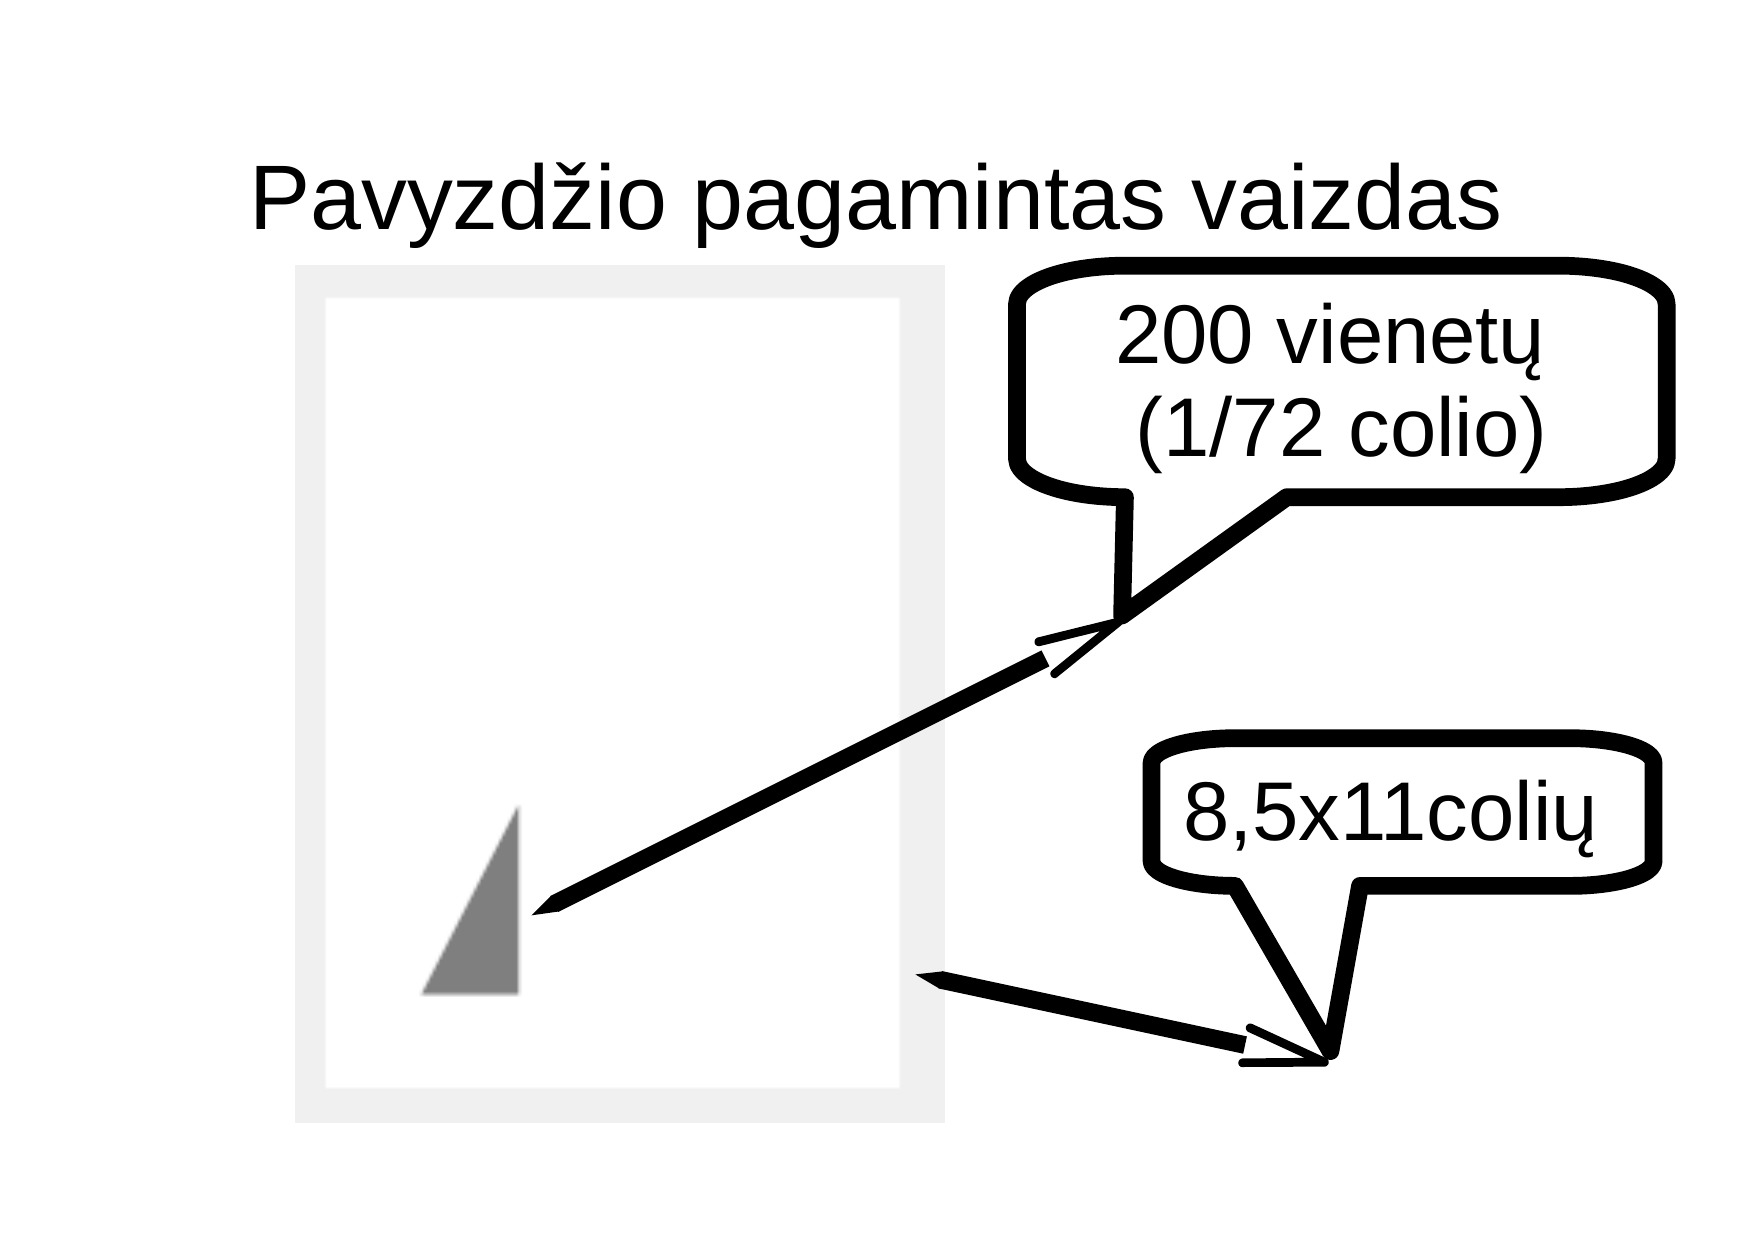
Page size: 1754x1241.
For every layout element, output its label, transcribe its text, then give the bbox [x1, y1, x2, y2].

text_box 8,5x11colių [1151, 738, 1654, 1052]
picture [295, 265, 945, 1123]
title Pavyzdžio pagamintas vaizdas [140, 111, 1614, 284]
text_box 200 vienetų (1/72 colio) [1016, 265, 1667, 616]
